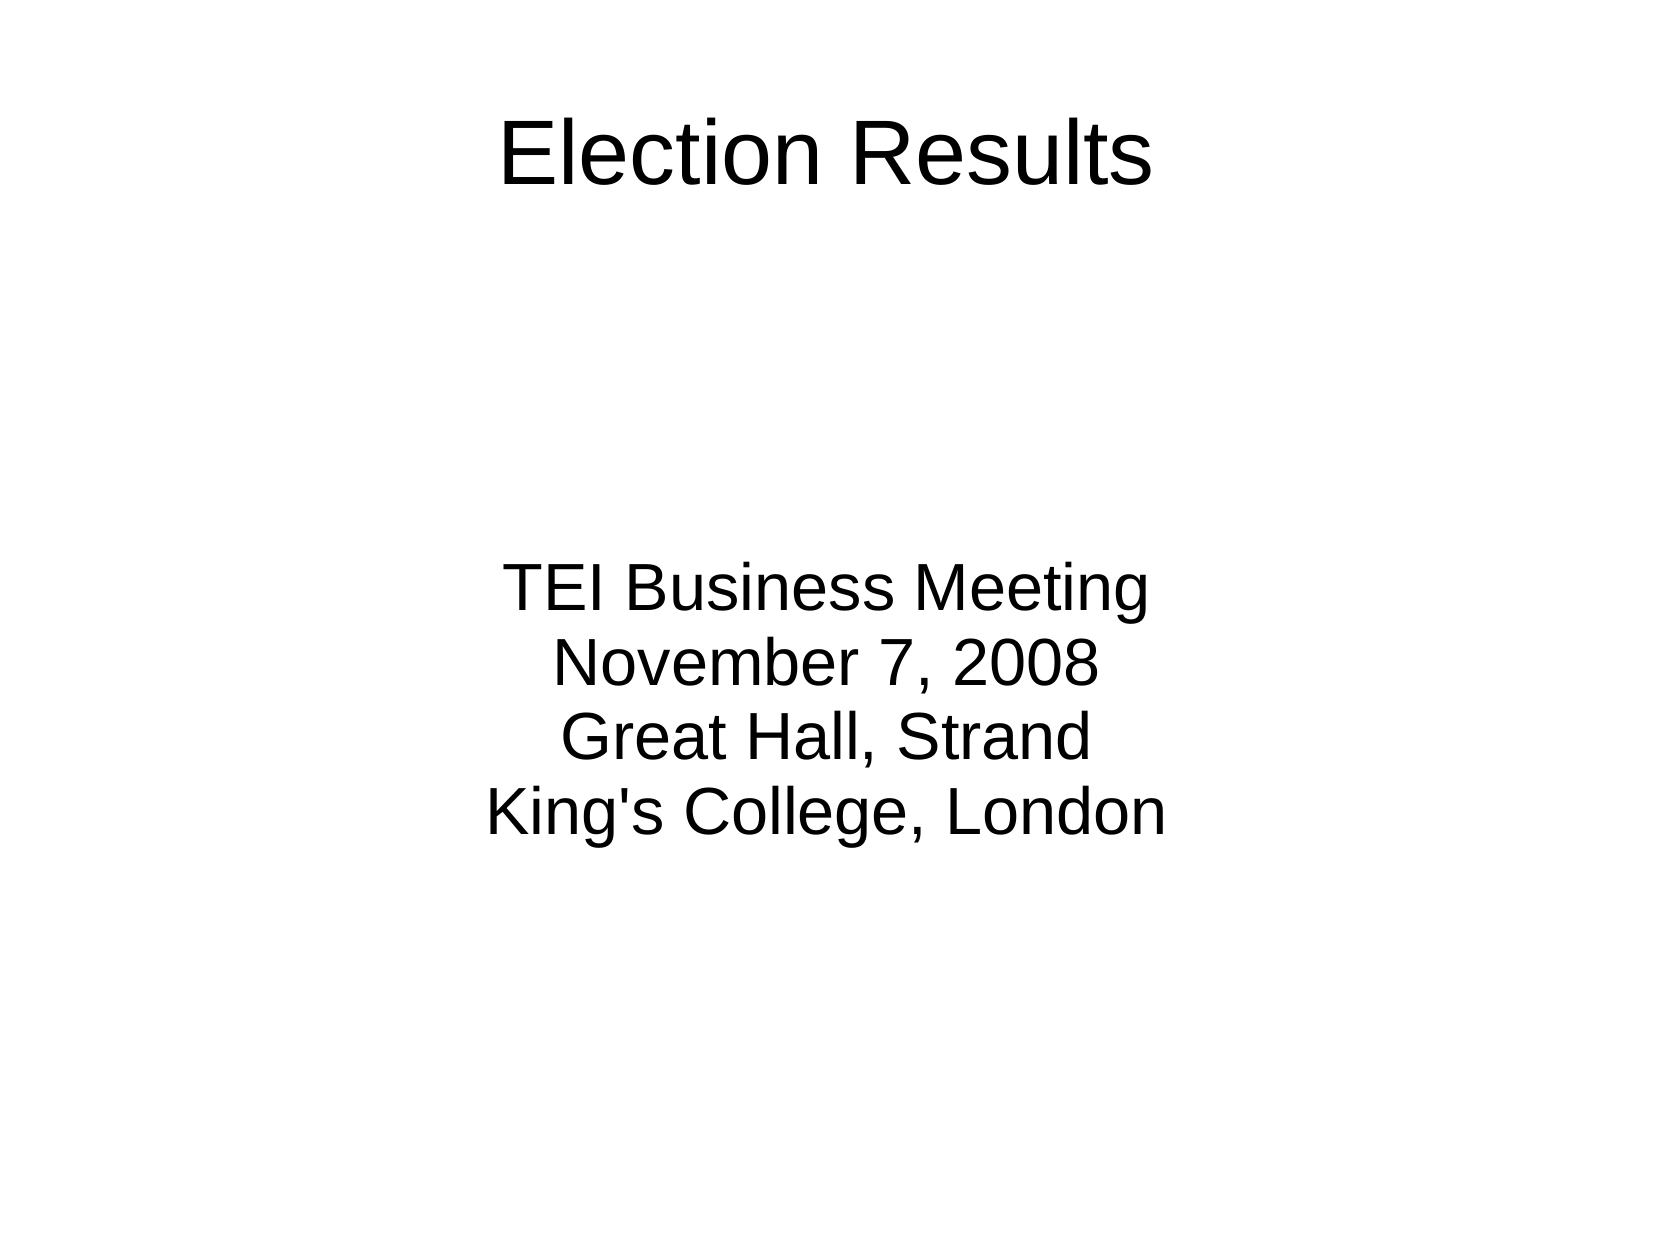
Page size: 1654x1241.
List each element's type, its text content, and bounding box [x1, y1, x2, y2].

subtitle TEI Business Meeting November 7, 2008 Great Hall, Strand King's College, London [82, 297, 1571, 1102]
title Election Results [82, 49, 1571, 257]
